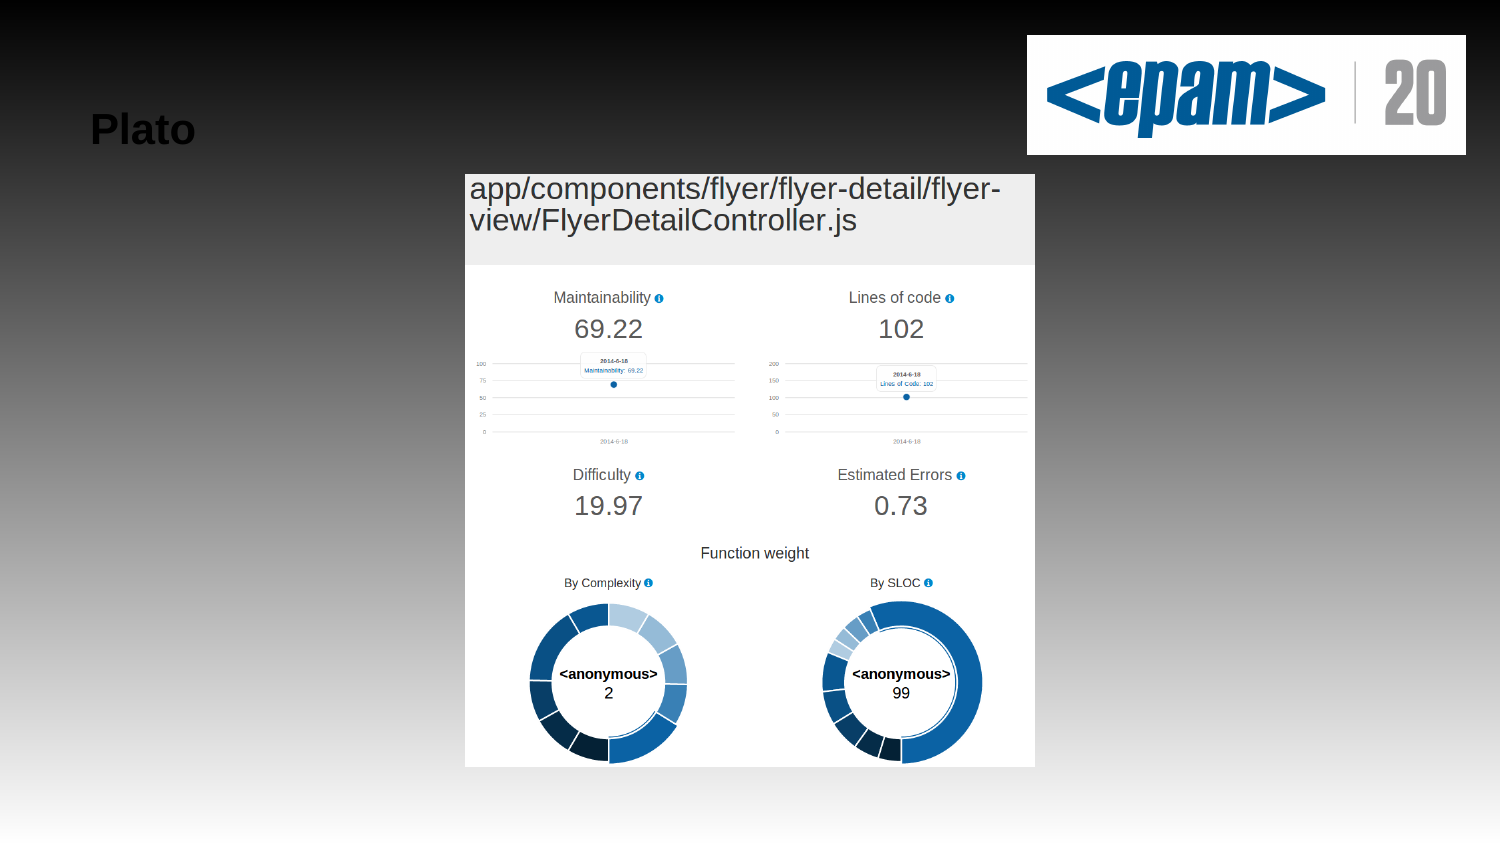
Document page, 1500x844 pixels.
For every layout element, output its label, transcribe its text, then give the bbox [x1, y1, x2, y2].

title Plato [75, 33, 1425, 175]
picture [1027, 35, 1466, 155]
picture [465, 174, 1035, 767]
